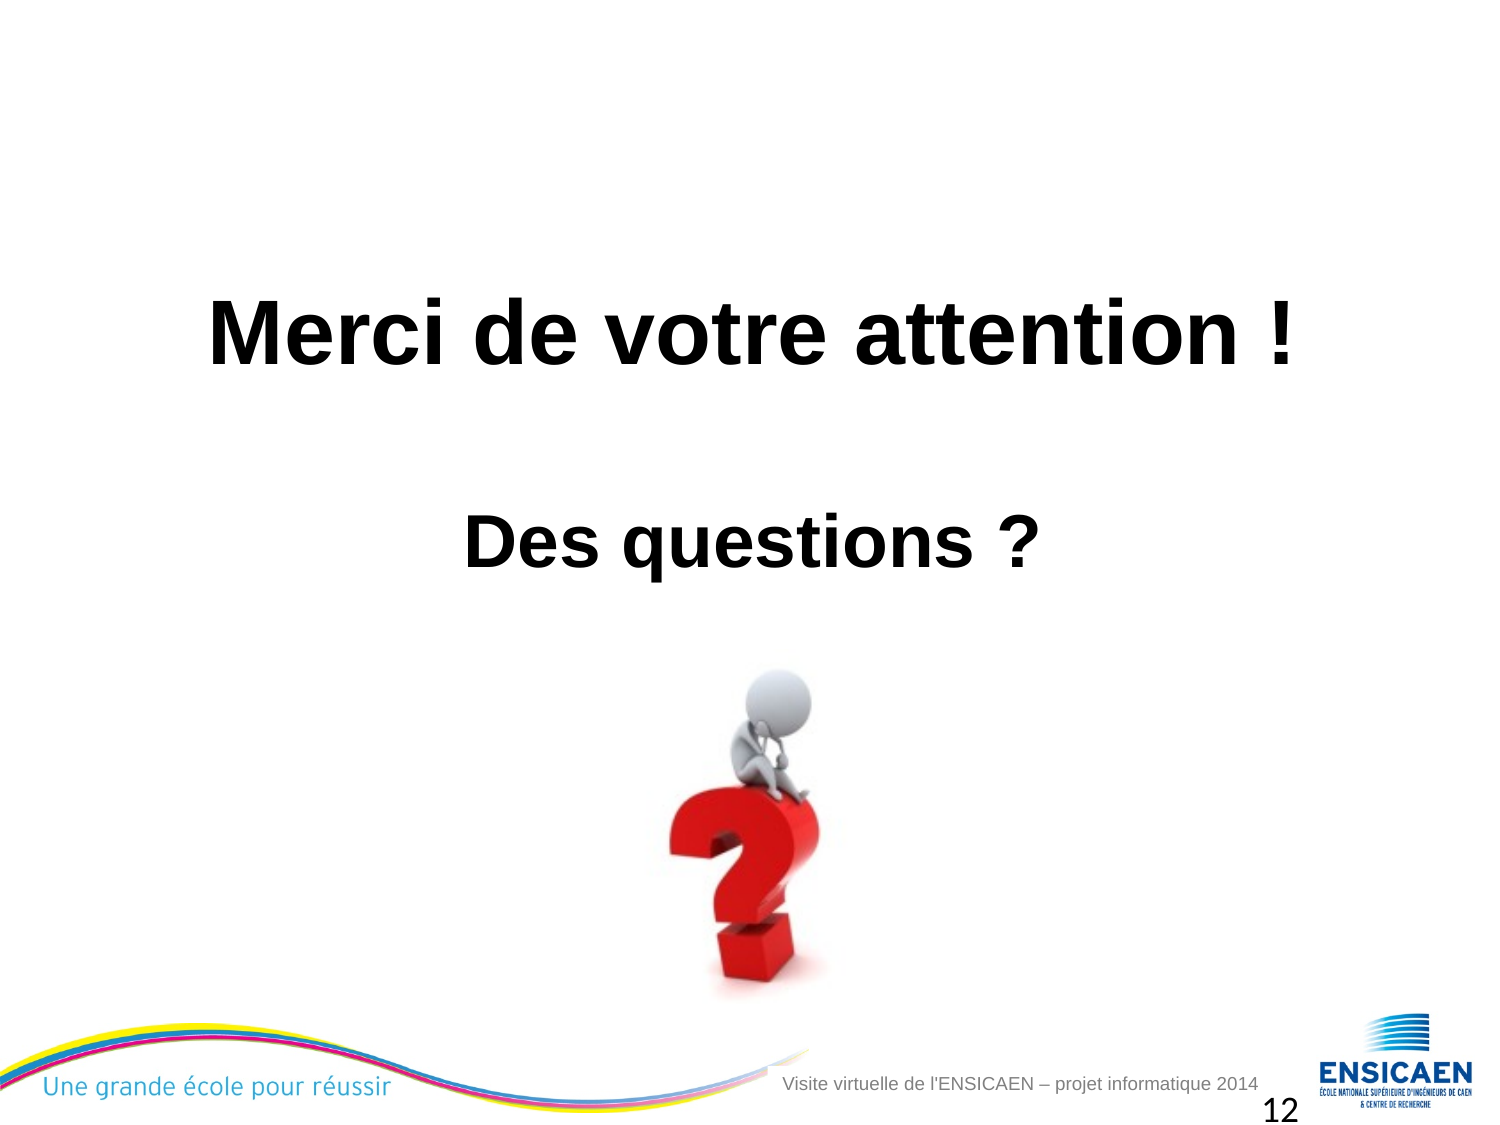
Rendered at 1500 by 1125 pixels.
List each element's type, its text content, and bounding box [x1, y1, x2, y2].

picture [0, 1023, 809, 1113]
text_box <numéro> [1246, 1070, 1317, 1125]
picture [1316, 1011, 1475, 1110]
title Merci de votre attention ! Des questions ? [29, 258, 1477, 591]
text_box Visite virtuelle de l'ENSICAEN – projet informatique 2014 [767, 1065, 1300, 1125]
picture [590, 649, 945, 1004]
